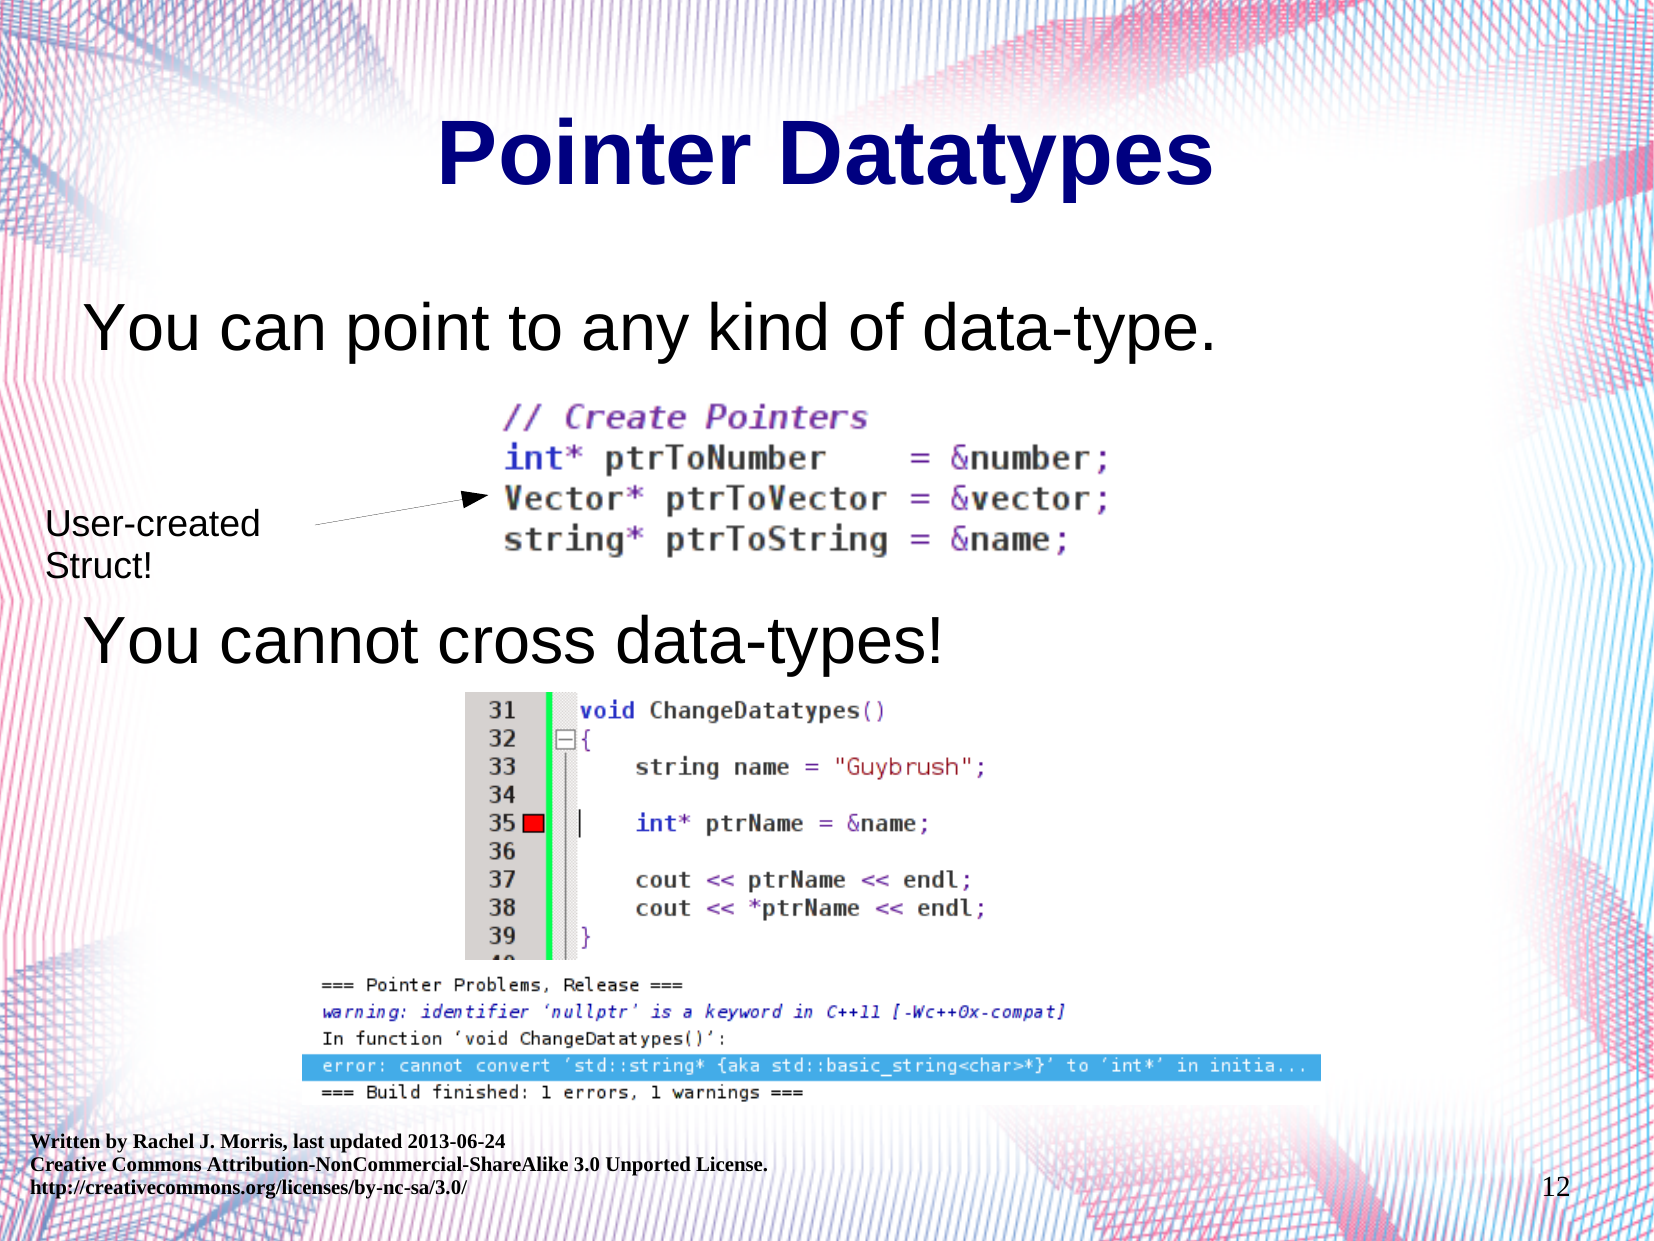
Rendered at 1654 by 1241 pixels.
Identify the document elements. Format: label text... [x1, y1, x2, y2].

text_box User-created Struct! [30, 495, 301, 594]
title Pointer Datatypes [82, 49, 1571, 257]
list You can point to any kind of data-type. You cannot cross data-types! [82, 290, 1571, 1010]
picture [0, 0, 1654, 1241]
